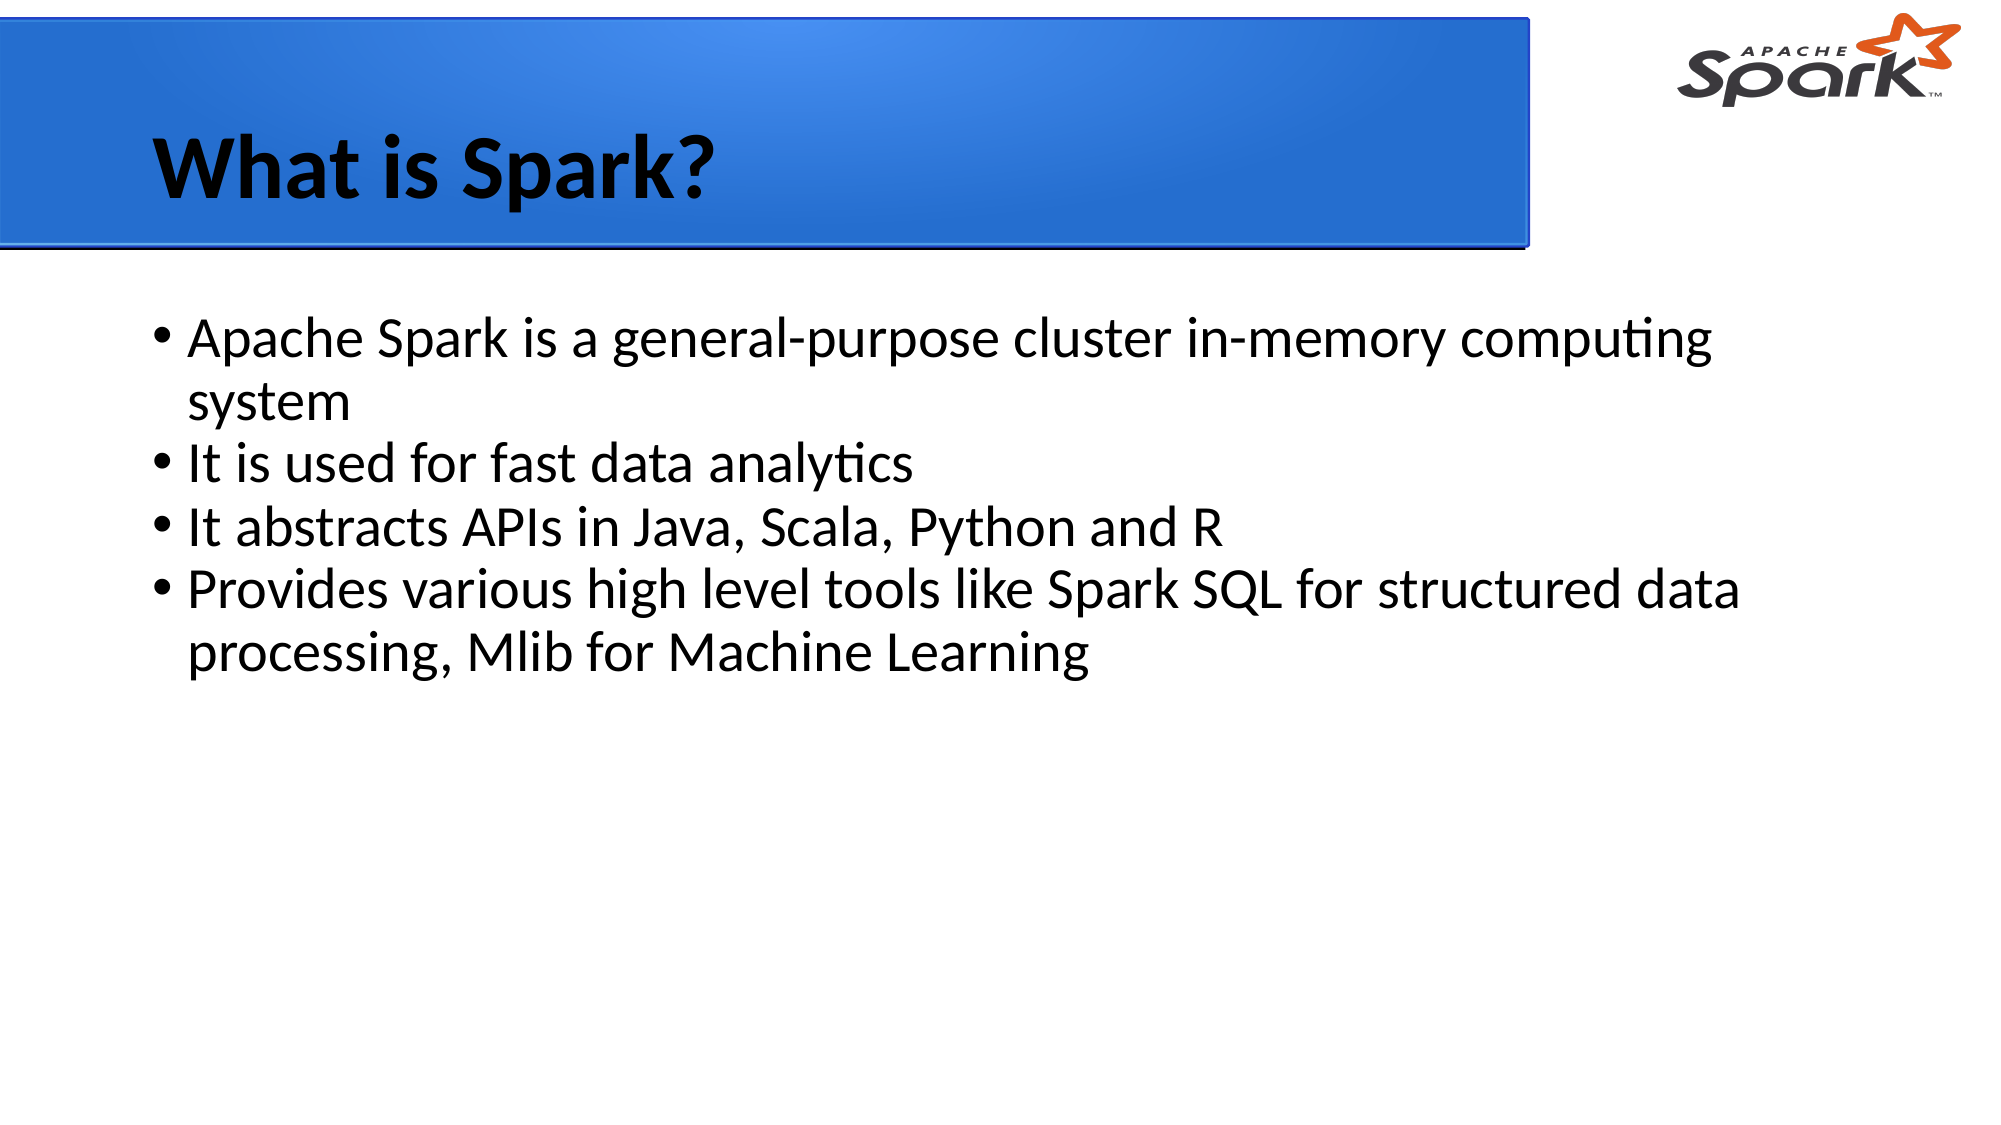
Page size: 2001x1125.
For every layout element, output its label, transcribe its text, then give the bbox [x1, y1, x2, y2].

picture [1677, 13, 1961, 107]
text_box Apache Spark is a general-purpose cluster in-memory computing system It is used for fast data analytics It abstracts APIs in Java, Scala, Python and R Provides various high level tools like Spark SQL for structured data processing, Mlib for Machine Learning [137, 299, 1863, 1013]
text_box What is Spark? [137, 59, 1863, 277]
